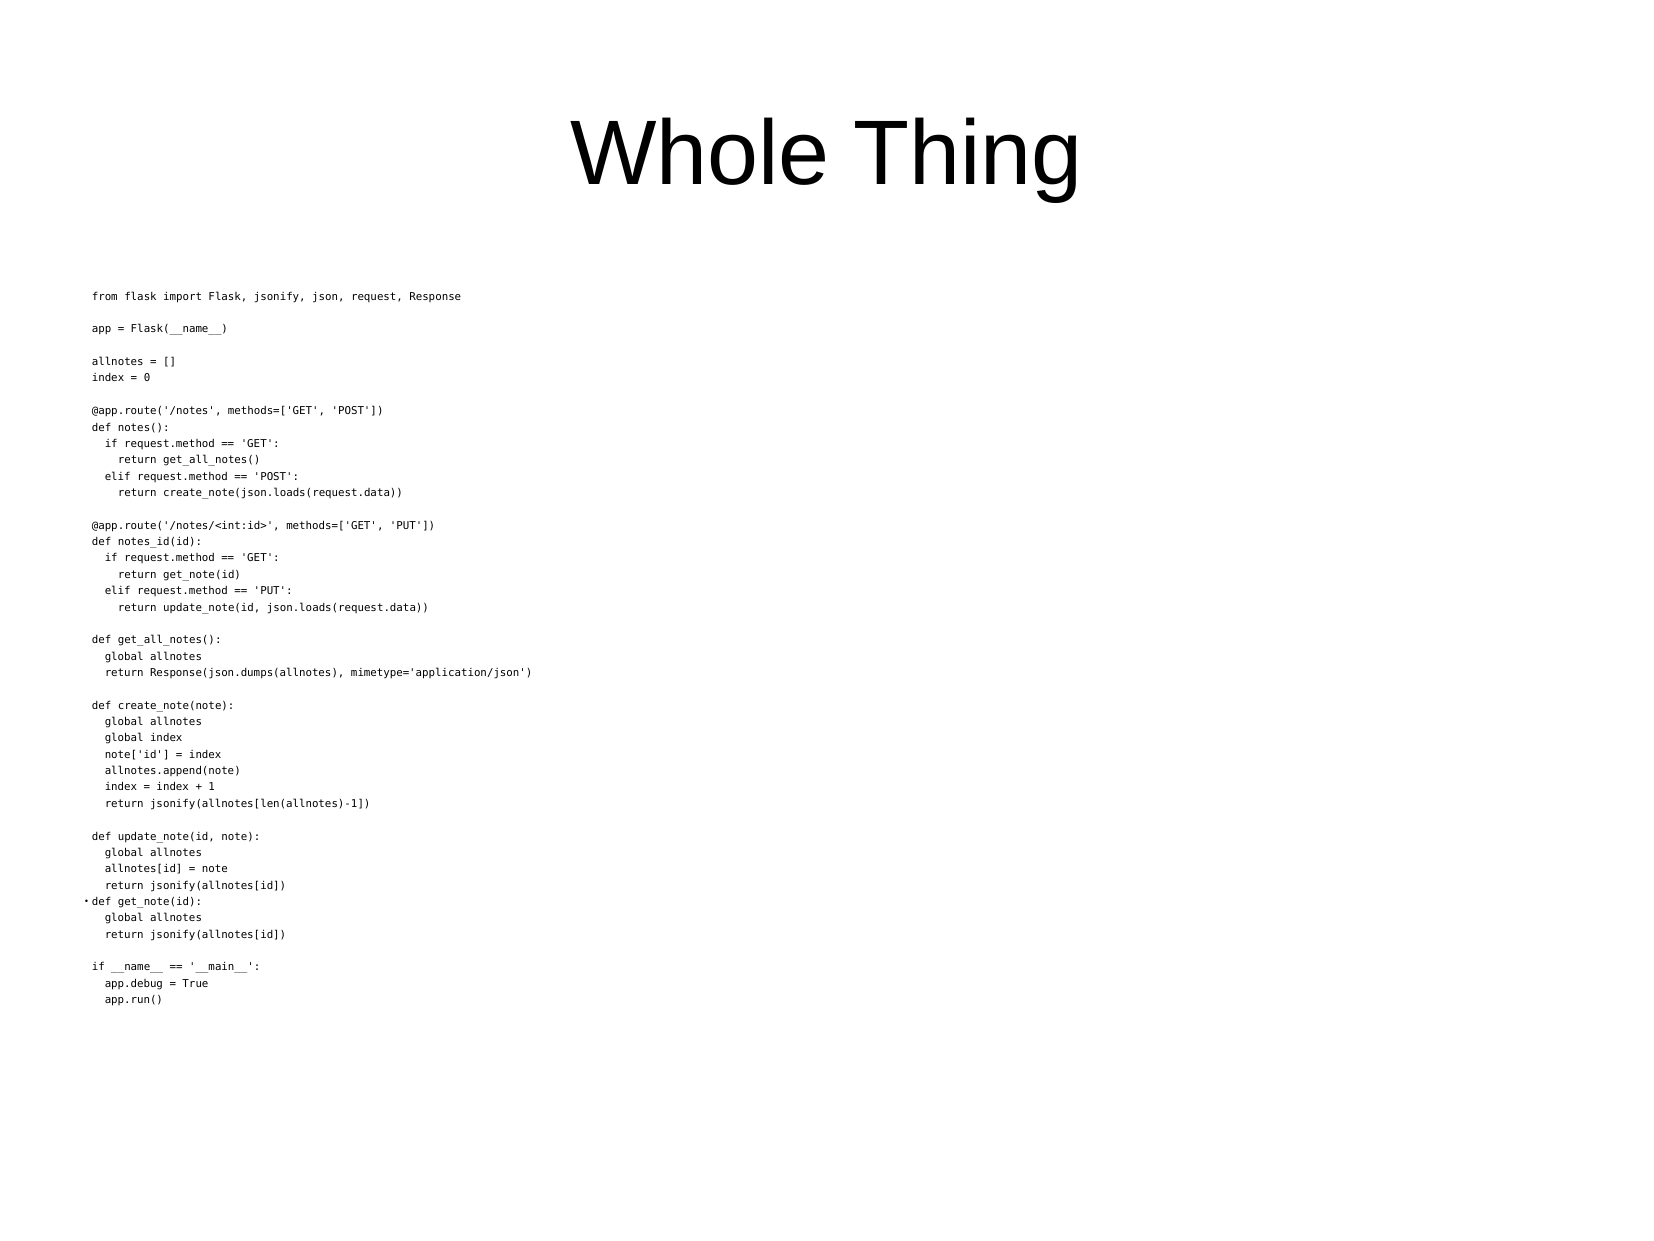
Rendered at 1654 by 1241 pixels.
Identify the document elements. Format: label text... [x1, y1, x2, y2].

list from flask import Flask, jsonify, json, request, Response app = Flask(__name__) allnotes = [] index = 0 @app.route('/notes', methods=['GET', 'POST']) def notes(): if request.method == 'GET': return get_all_notes() elif request.method == 'POST': return create_note(json.loads(request.data)) @app.route('/notes/<int:id>', methods=['GET', 'PUT']) def notes_id(id): if request.method == 'GET': return get_note(id) elif request.method == 'PUT': return update_note(id, json.loads(request.data)) def get_all_notes(): global allnotes return Response(json.dumps(allnotes), mimetype='application/json') def create_note(note): global allnotes global index note['id'] = index allnotes.append(note) index = index + 1 return jsonify(allnotes[len(allnotes)-1]) def update_note(id, note): global allnotes allnotes[id] = note return jsonify(allnotes[id]) def get_note(id): global allnotes return jsonify(allnotes[id]) if __name__ == '__main__': app.debug = True app.run() [82, 290, 1538, 1010]
title Whole Thing [82, 49, 1571, 257]
